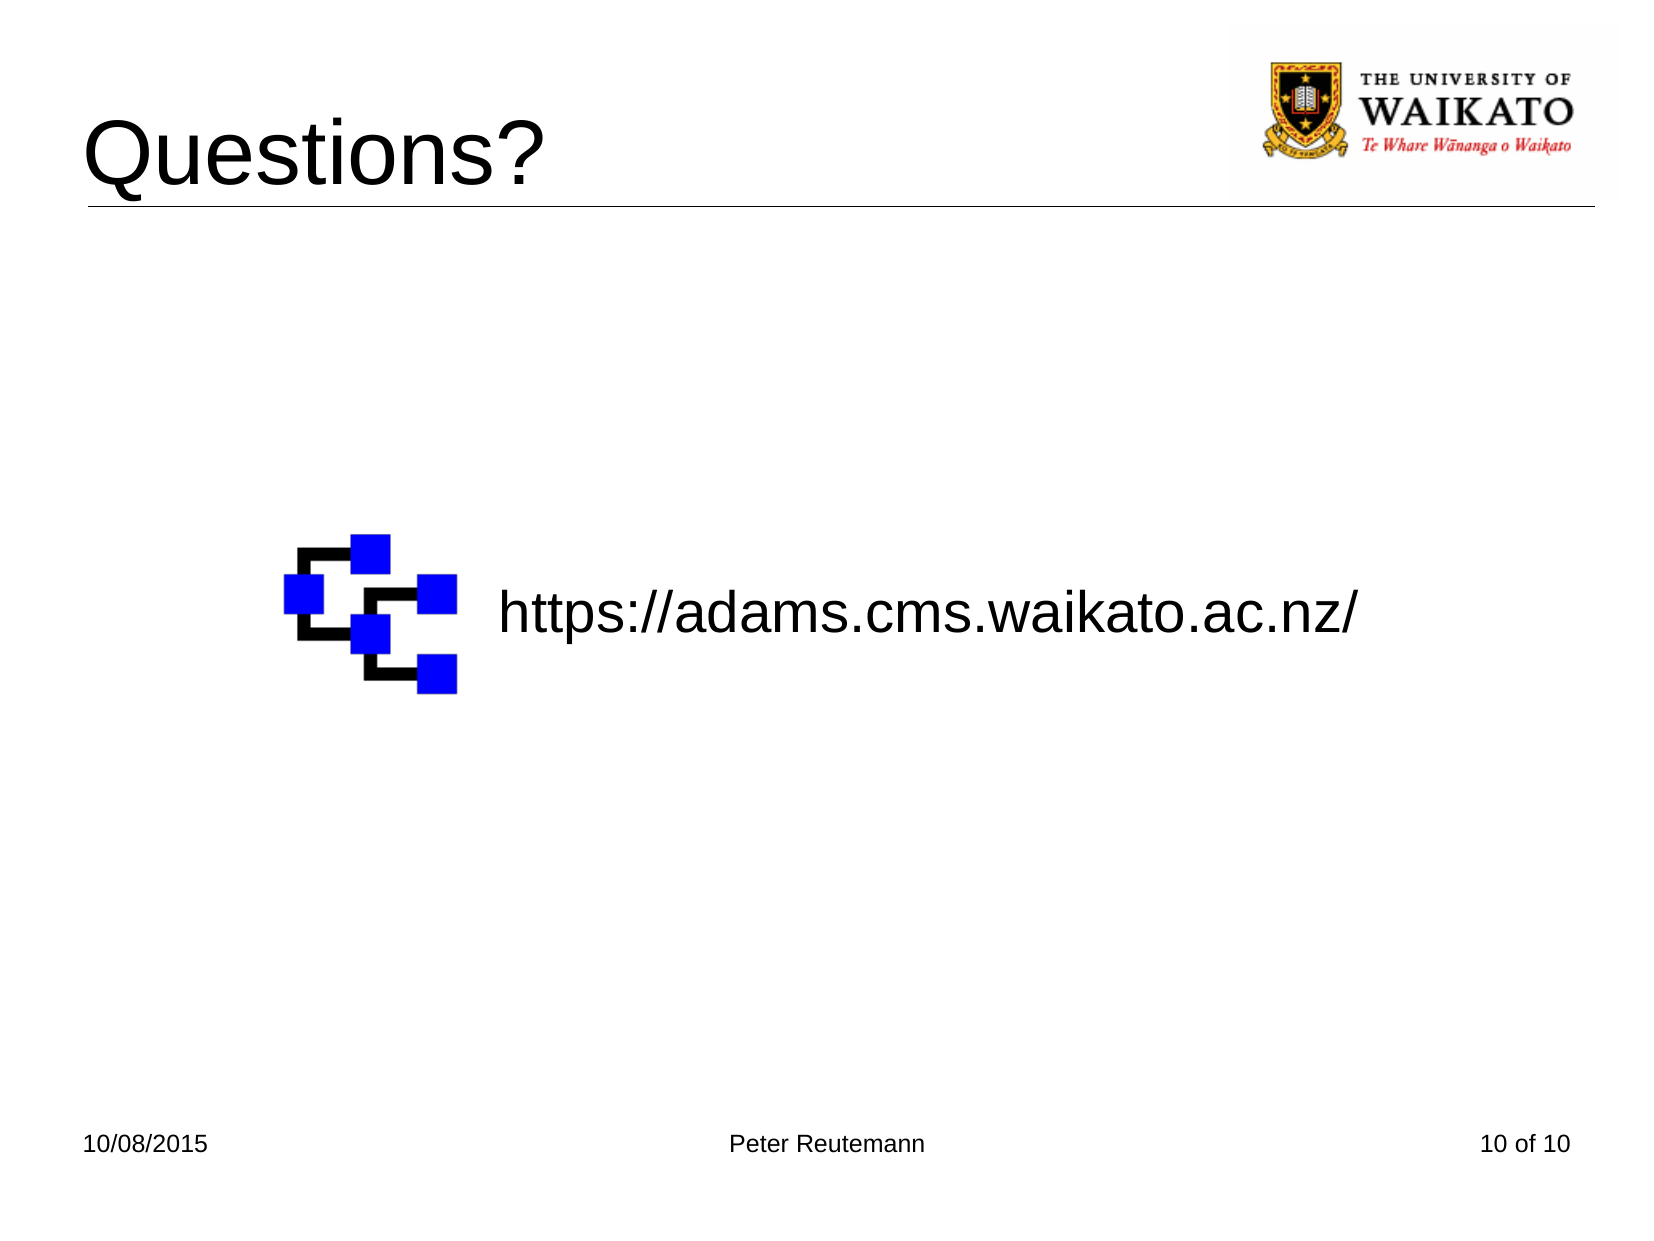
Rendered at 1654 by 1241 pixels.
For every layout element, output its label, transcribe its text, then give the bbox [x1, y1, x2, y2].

picture [1228, 24, 1619, 201]
title Questions? [82, 49, 1571, 257]
text_box https://adams.cms.waikato.ac.nz/ [484, 572, 1418, 653]
picture [271, 508, 484, 721]
